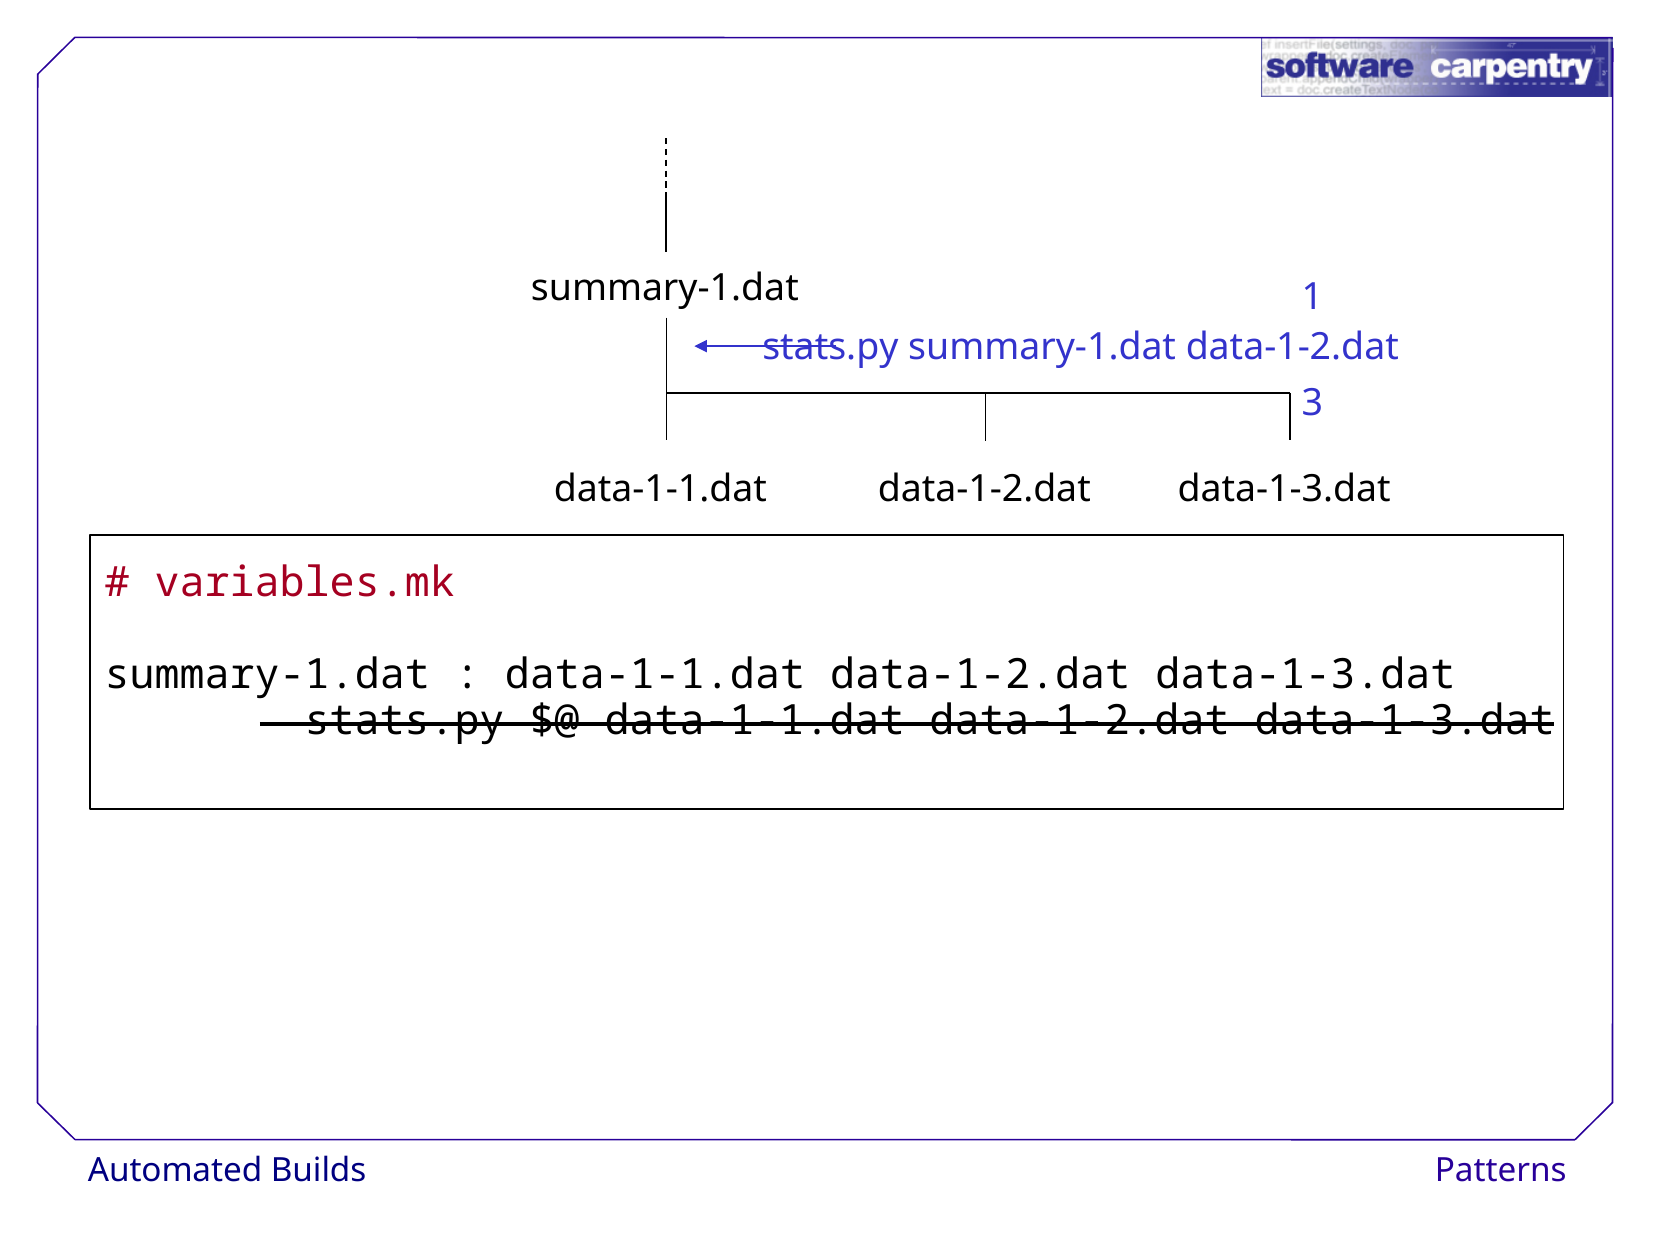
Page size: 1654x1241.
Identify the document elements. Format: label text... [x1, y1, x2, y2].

text_box 3 [1286, 348, 1489, 432]
text_box data-1-3.dat [1181, 433, 1481, 517]
text_box stats.py summary-1.dat data-1-2.dat [747, 291, 1565, 375]
text_box data-1-2.dat [788, 433, 1181, 517]
text_box summary-1.dat [441, 232, 889, 316]
picture [1261, 39, 1613, 97]
text_box data-1-1.dat [464, 433, 788, 517]
text_box # variables.mk summary-1.dat : data-1-1.dat data-1-2.dat data-1-3.dat stats.py $@ data-1-1.dat data-1-2.dat data-1-3.dat [89, 534, 1564, 810]
text_box 1 [1286, 241, 1489, 325]
